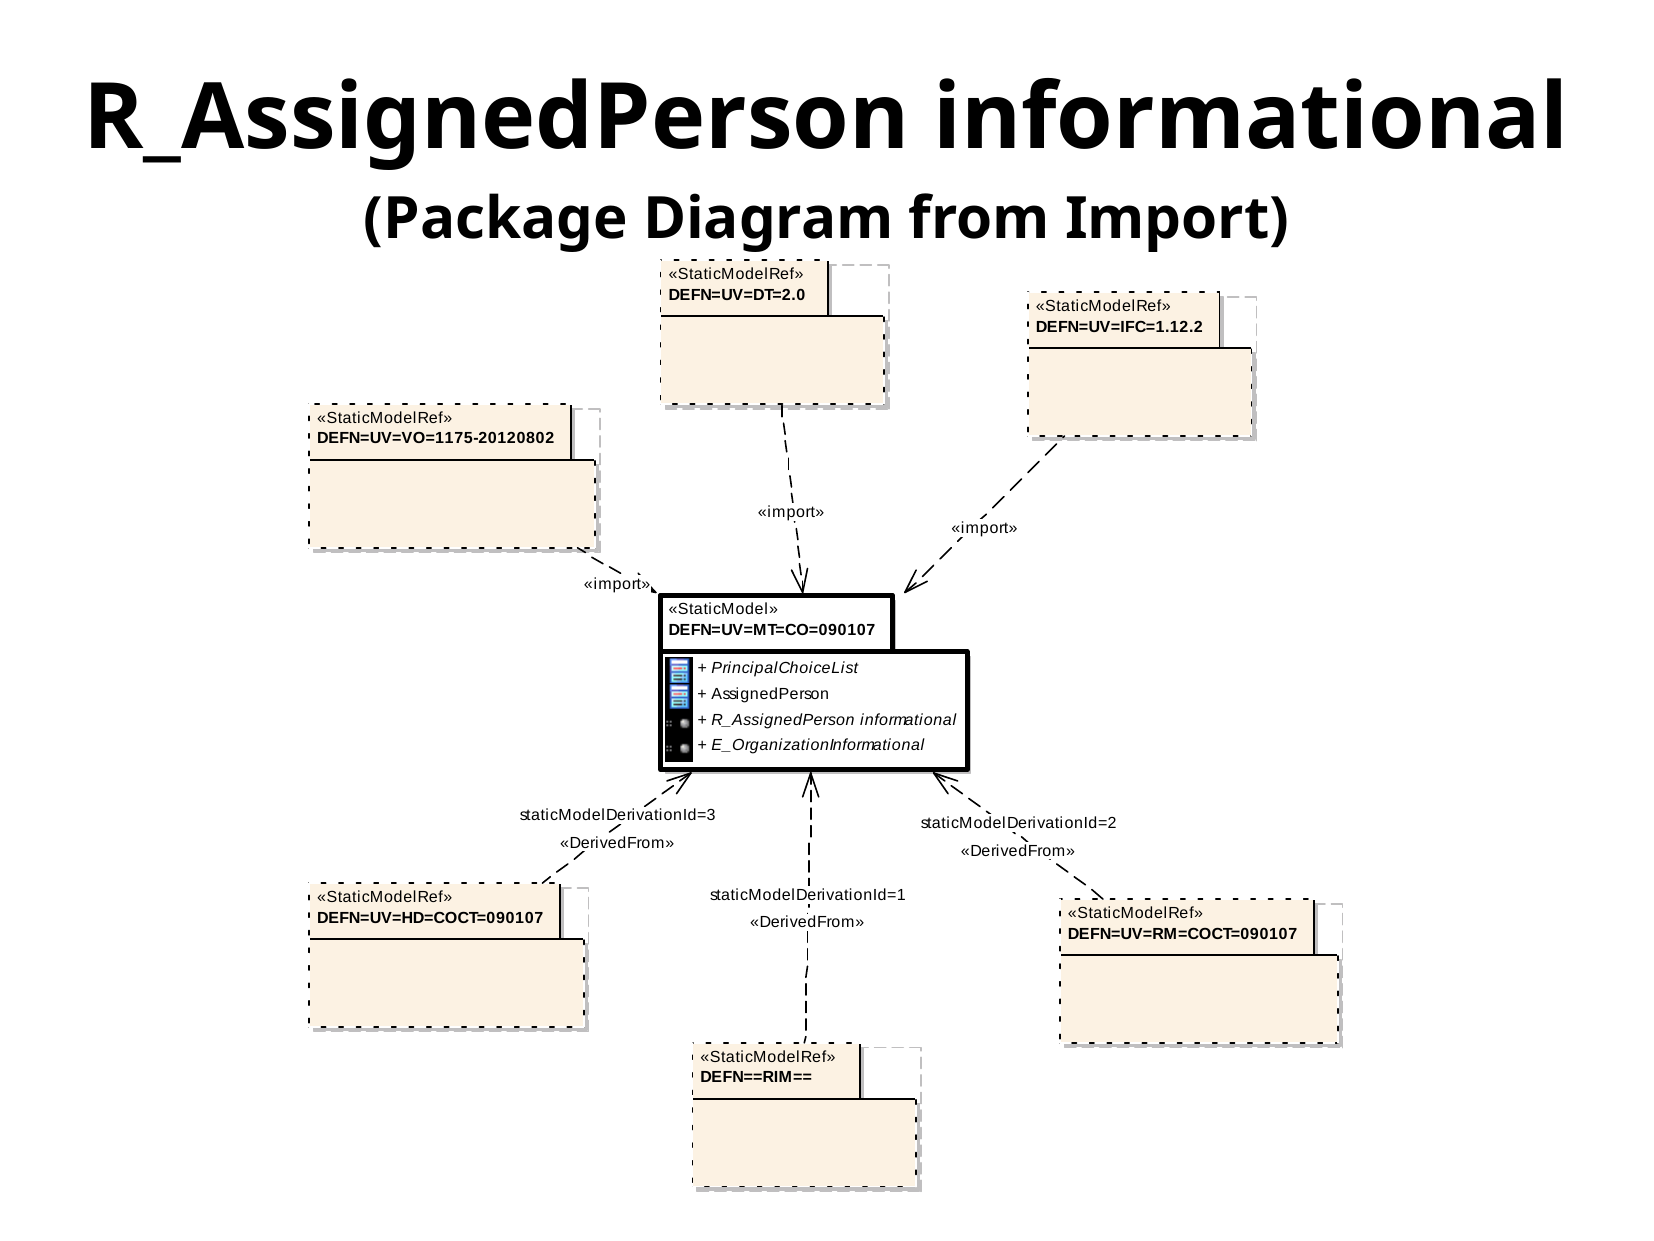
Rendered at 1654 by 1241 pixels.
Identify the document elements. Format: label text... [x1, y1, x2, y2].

title R_AssignedPerson informational (Package Diagram from Import) [82, 49, 1571, 257]
picture [285, 257, 1362, 1211]
